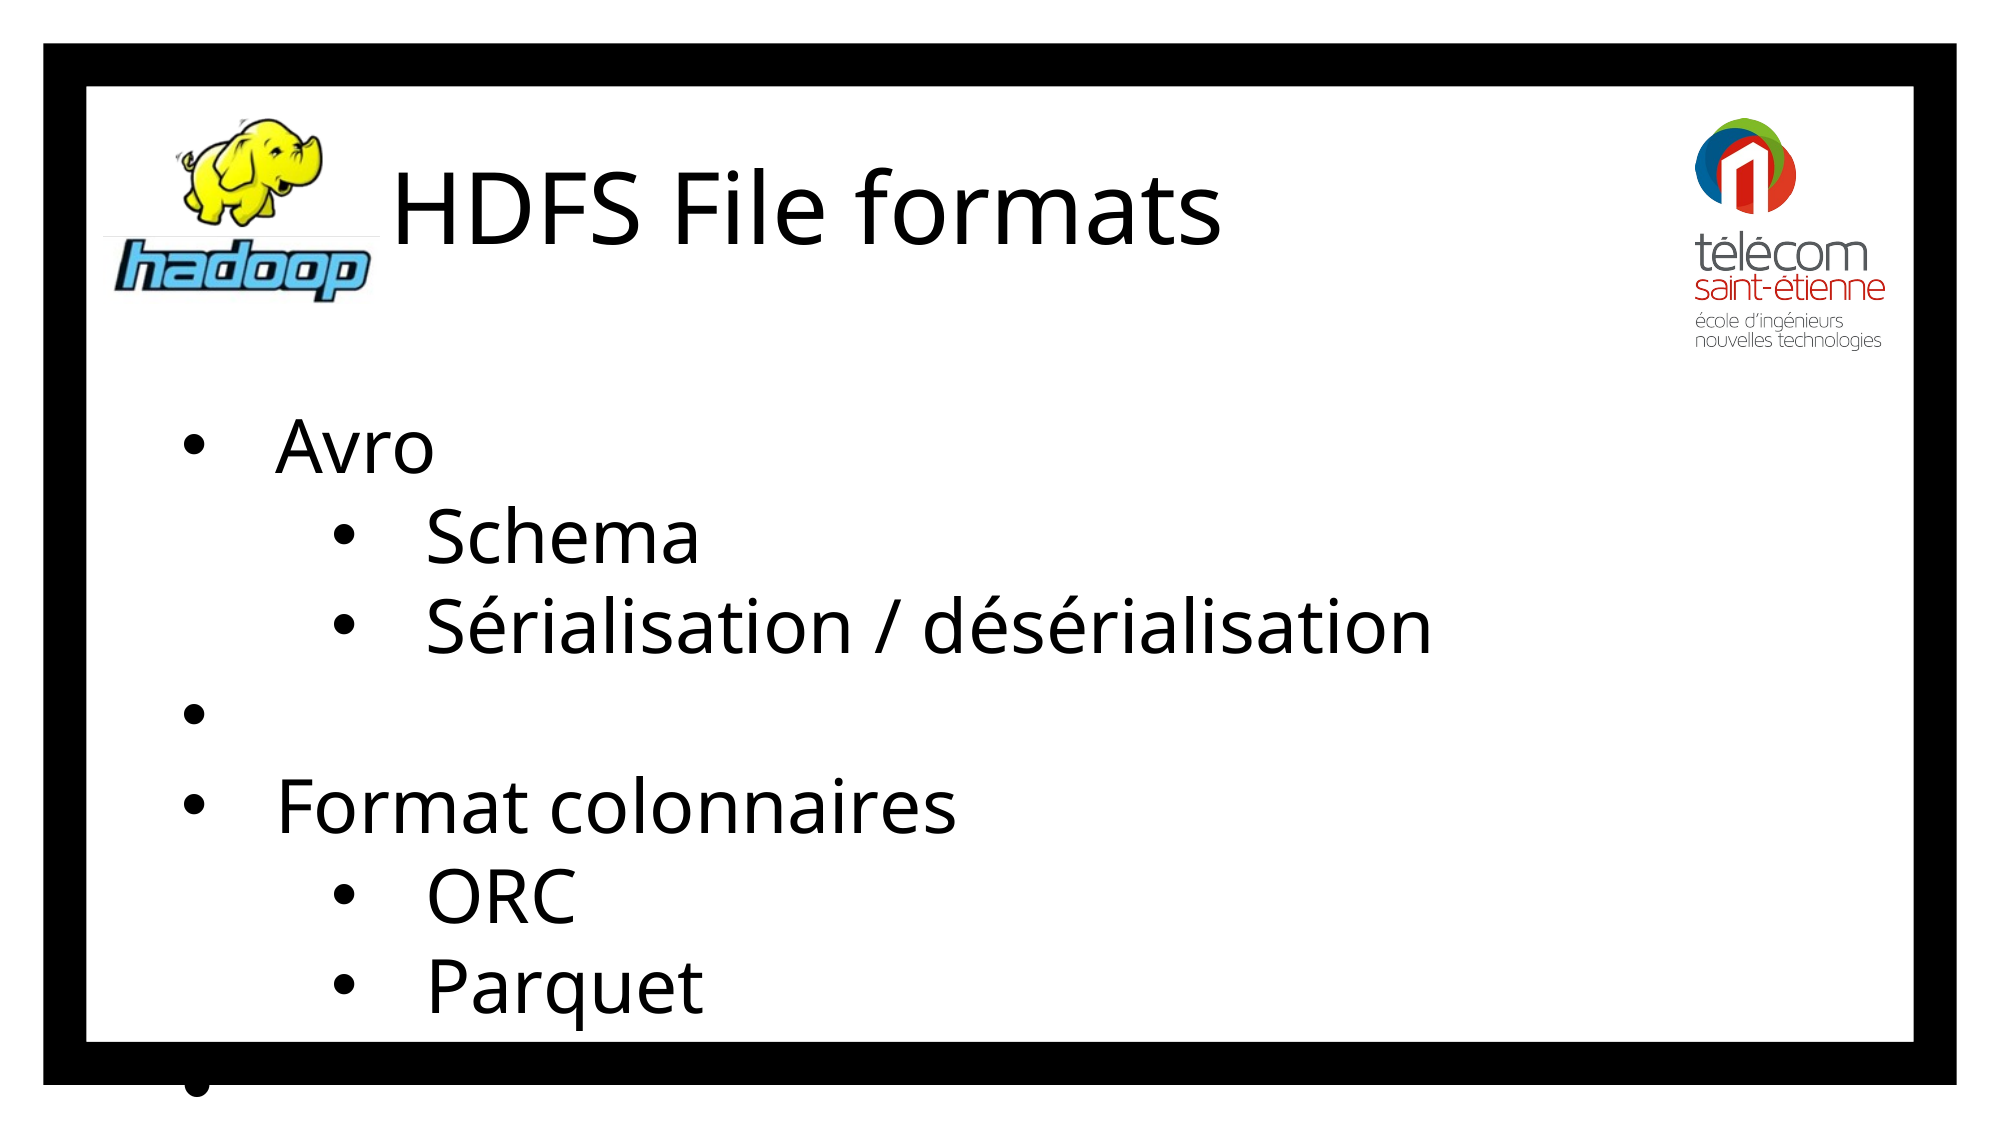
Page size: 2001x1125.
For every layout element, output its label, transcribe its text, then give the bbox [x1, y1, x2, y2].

picture [1715, 134, 1730, 138]
picture [103, 118, 380, 305]
text_box Avro Schema Sérialisation / désérialisation Format colonnaires ORC Parquet [166, 391, 1849, 1125]
picture [1695, 118, 1885, 351]
title HDFS File formats [380, 138, 1849, 304]
